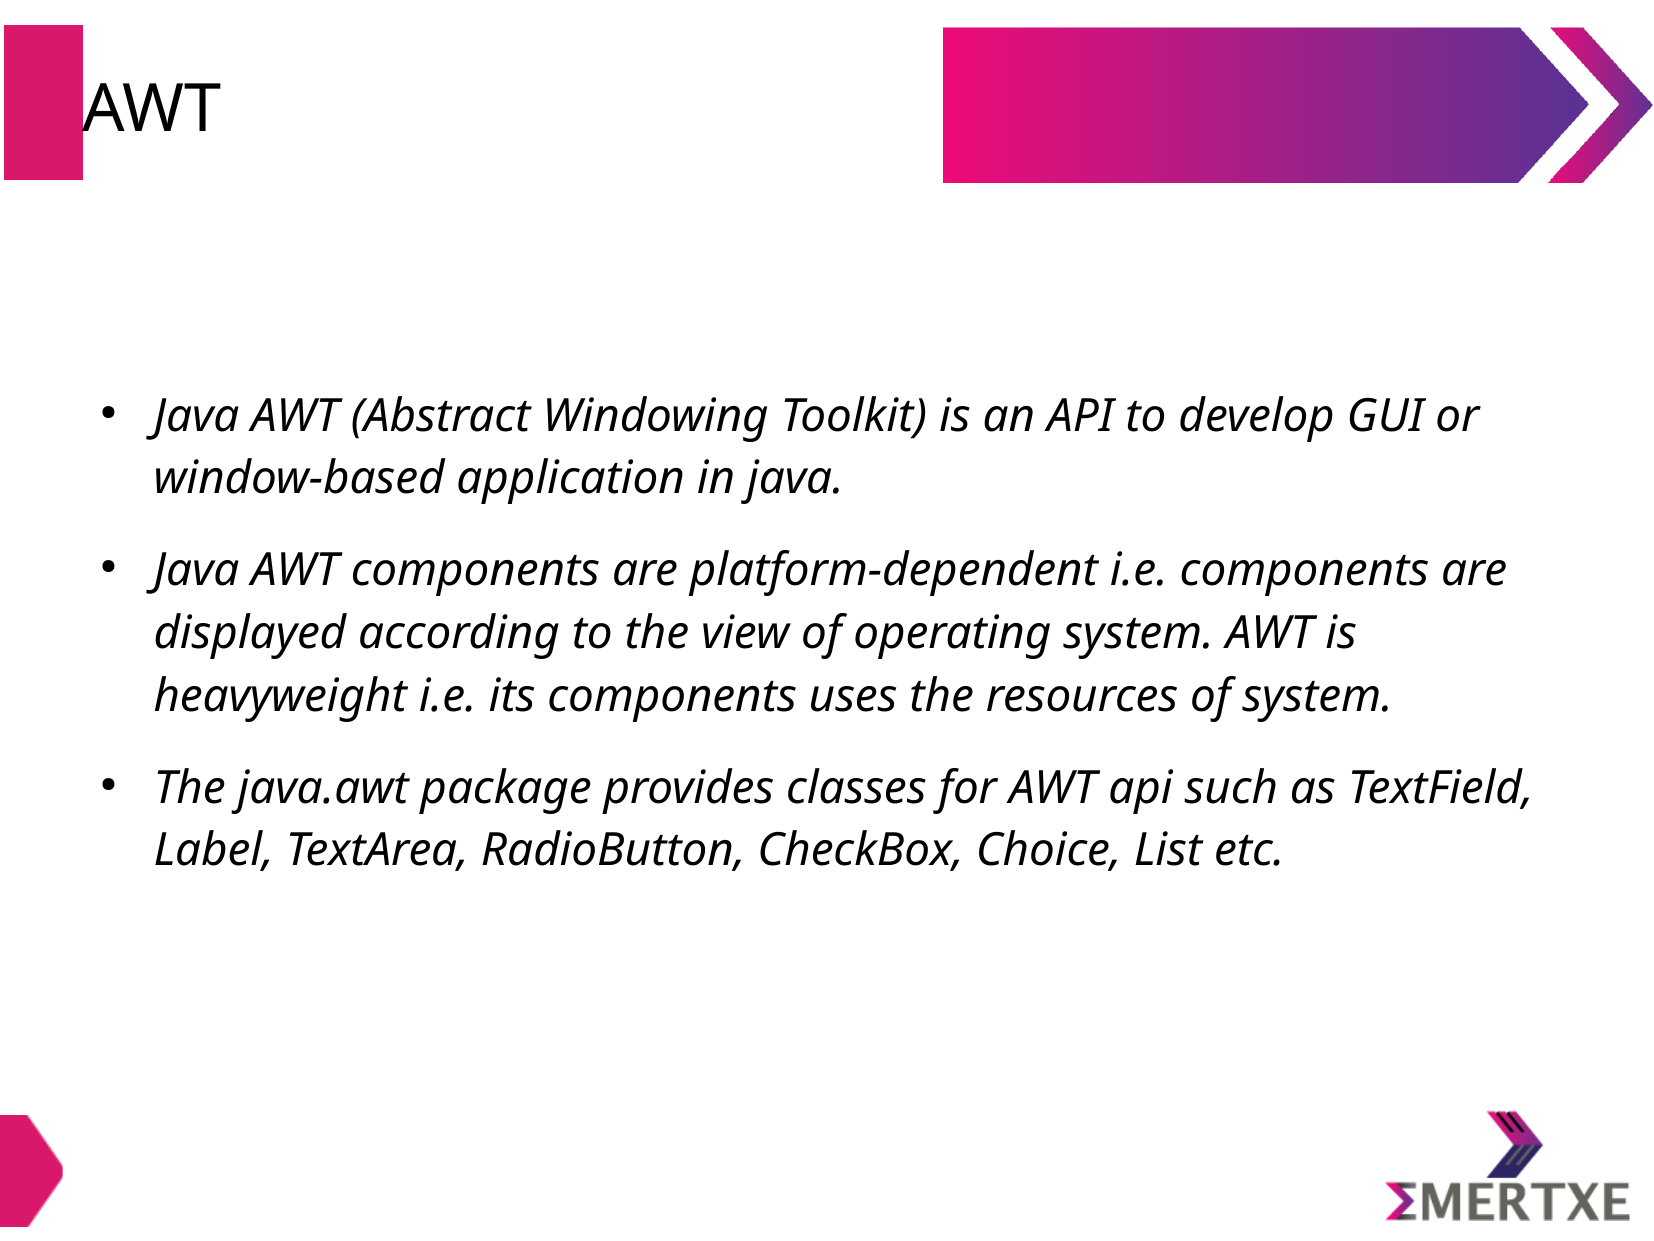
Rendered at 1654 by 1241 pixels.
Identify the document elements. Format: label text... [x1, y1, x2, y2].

picture [1571, 27, 1653, 183]
title AWT [82, 2, 1571, 210]
picture [1385, 1107, 1631, 1221]
list Java AWT (Abstract Windowing Toolkit) is an API to develop GUI or window-based application in java. Java AWT components are platform-dependent i.e. components are displayed according to the view of operating system. AWT is heavyweight i.e. its components uses the resources of system. The java.awt package provides classes for AWT api such as TextField, Label, TextArea, RadioButton, CheckBox, Choice, List etc. [82, 290, 1571, 1010]
